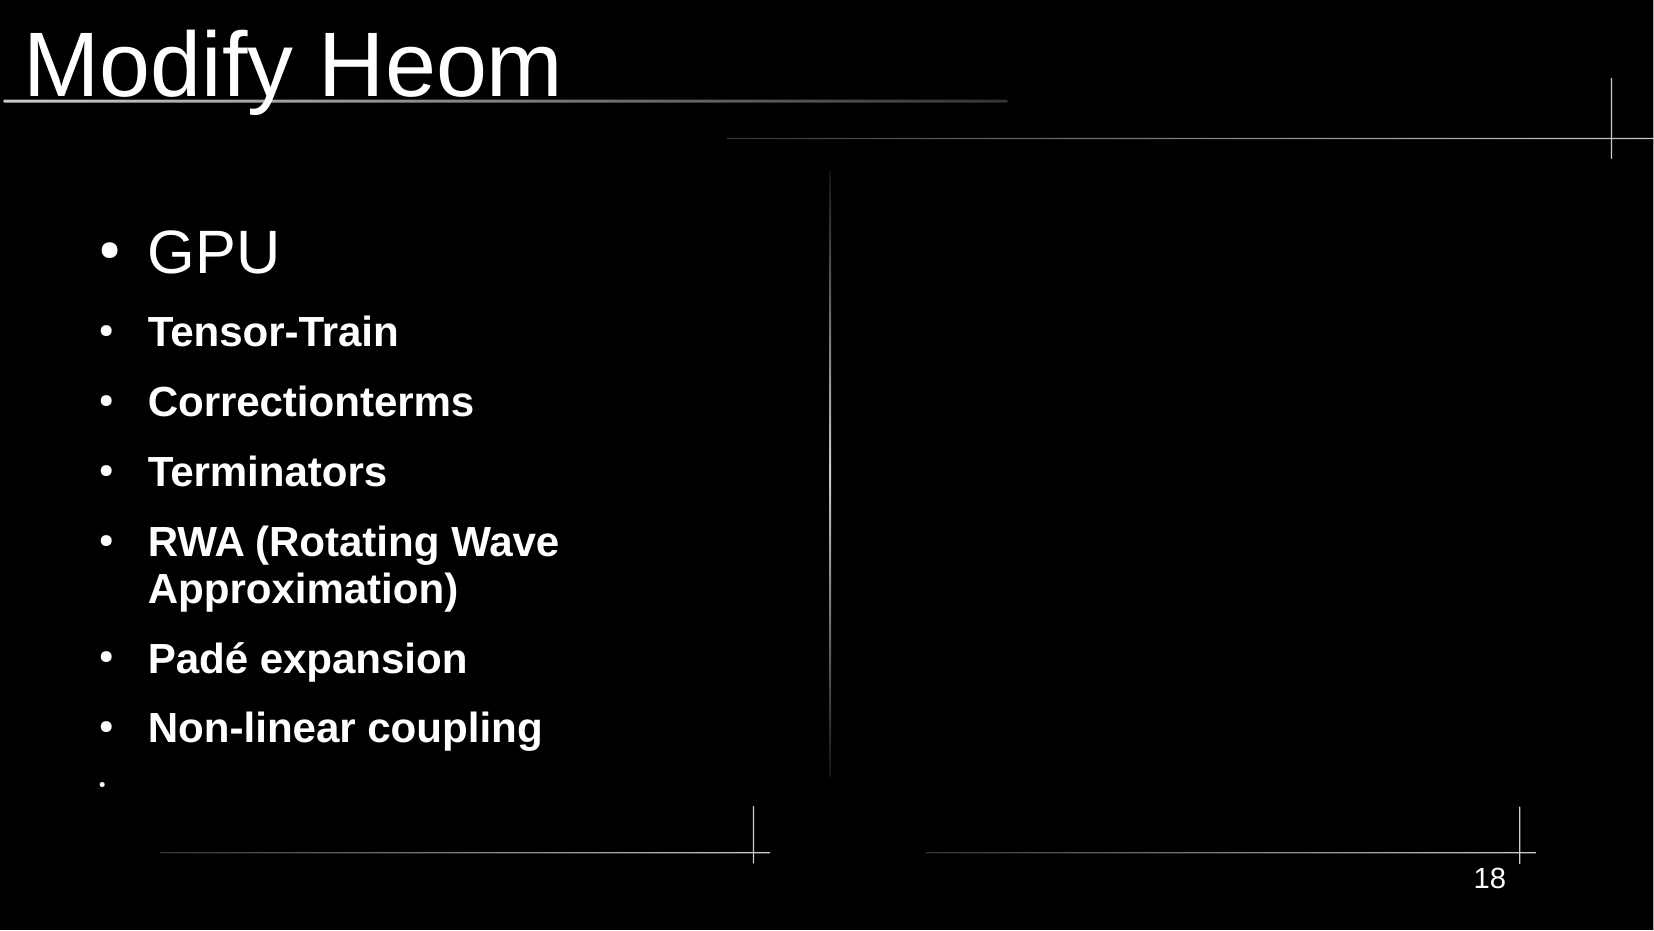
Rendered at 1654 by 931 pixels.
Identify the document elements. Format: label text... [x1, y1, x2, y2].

list GPU Tensor-Train Correctionterms Terminators RWA (Rotating Wave Approximation) Padé expansion Non-linear coupling [82, 217, 809, 758]
title Modify Heom [23, 11, 1589, 119]
